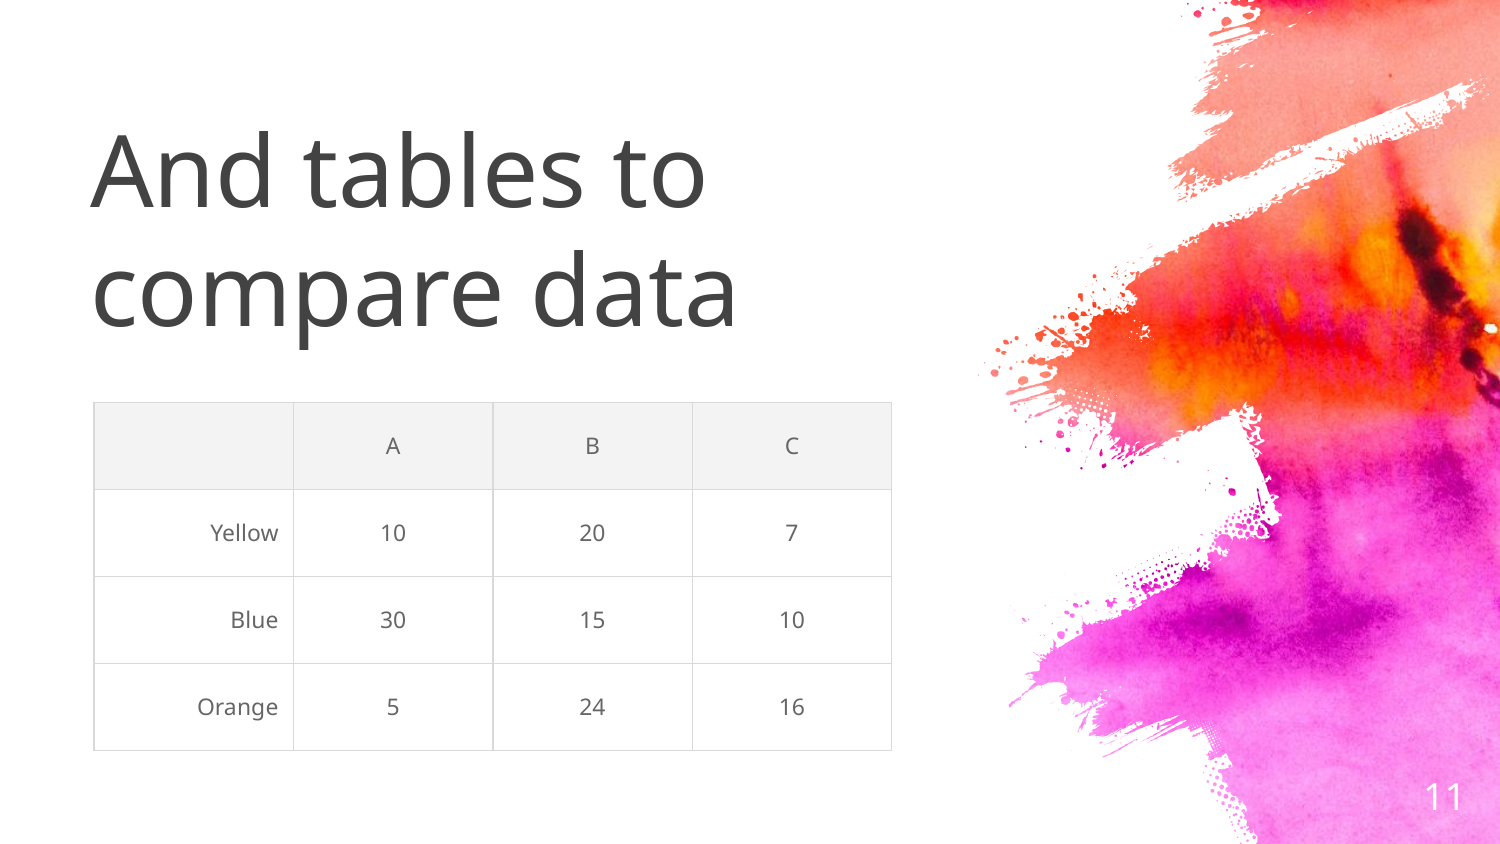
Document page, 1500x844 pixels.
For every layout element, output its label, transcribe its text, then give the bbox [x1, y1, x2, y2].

table_cell 10 [294, 490, 492, 576]
table_header [95, 403, 293, 489]
table_cell 7 [693, 490, 891, 576]
table_cell Orange [95, 664, 293, 750]
table_cell 24 [494, 664, 692, 750]
table_cell 15 [494, 577, 692, 663]
table_header C [693, 403, 891, 489]
table_cell 30 [294, 577, 492, 663]
picture [0, 0, 1500, 844]
title And tables to compare data [75, 221, 980, 362]
table_header A [294, 403, 492, 489]
table_cell Blue [95, 577, 293, 663]
table_cell Yellow [95, 490, 293, 576]
table_header B [494, 403, 692, 489]
table_cell 16 [693, 664, 891, 750]
table_cell 10 [693, 577, 891, 663]
table_cell 5 [294, 664, 492, 750]
table_cell 20 [494, 490, 692, 576]
slide_number <number> [1391, 766, 1482, 832]
